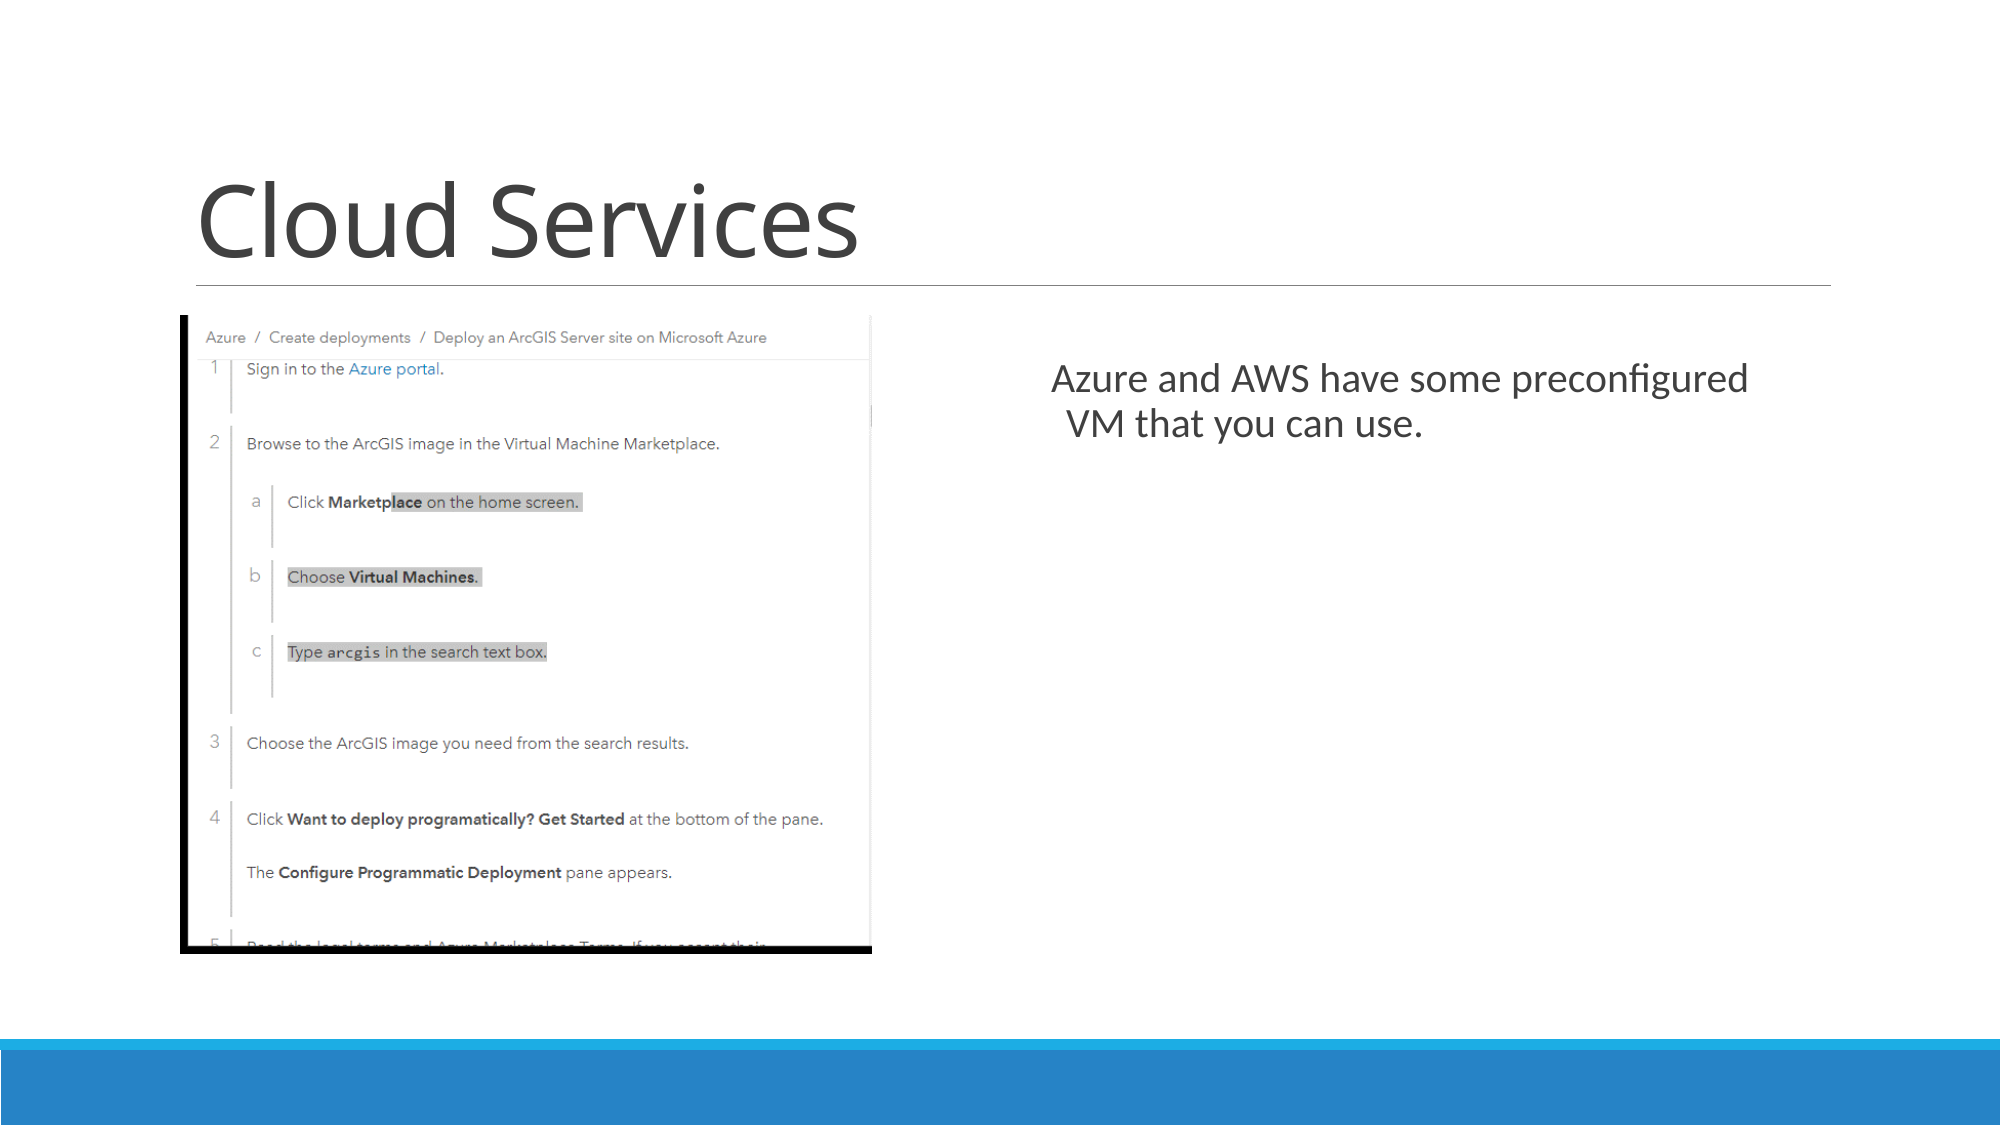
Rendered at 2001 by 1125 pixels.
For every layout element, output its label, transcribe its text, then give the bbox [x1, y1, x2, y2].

list Azure and AWS have some preconfigured VM that you can use. [1036, 348, 1798, 798]
title Cloud Services [180, 47, 1831, 286]
picture [180, 315, 872, 954]
